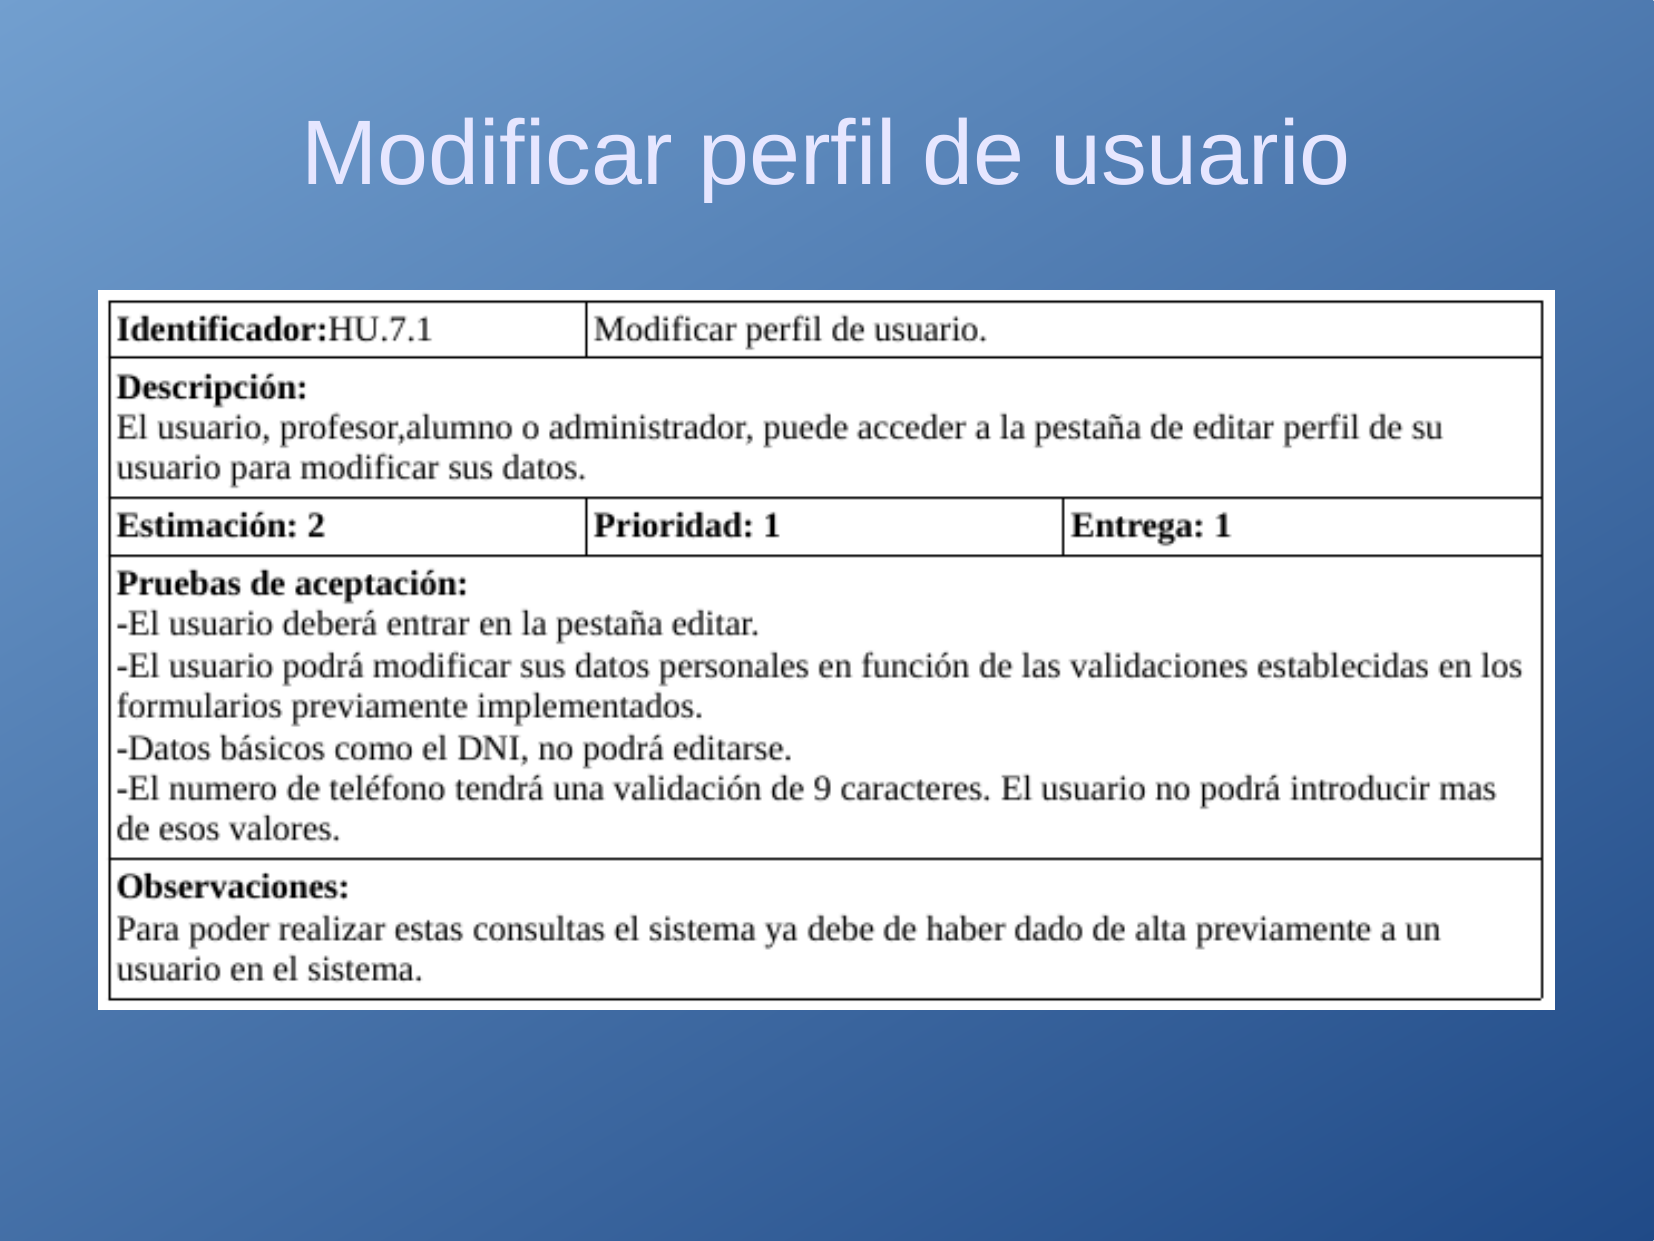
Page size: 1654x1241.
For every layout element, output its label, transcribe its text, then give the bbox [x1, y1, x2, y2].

title Modificar perfil de usuario [82, 49, 1571, 257]
picture [98, 290, 1555, 1010]
